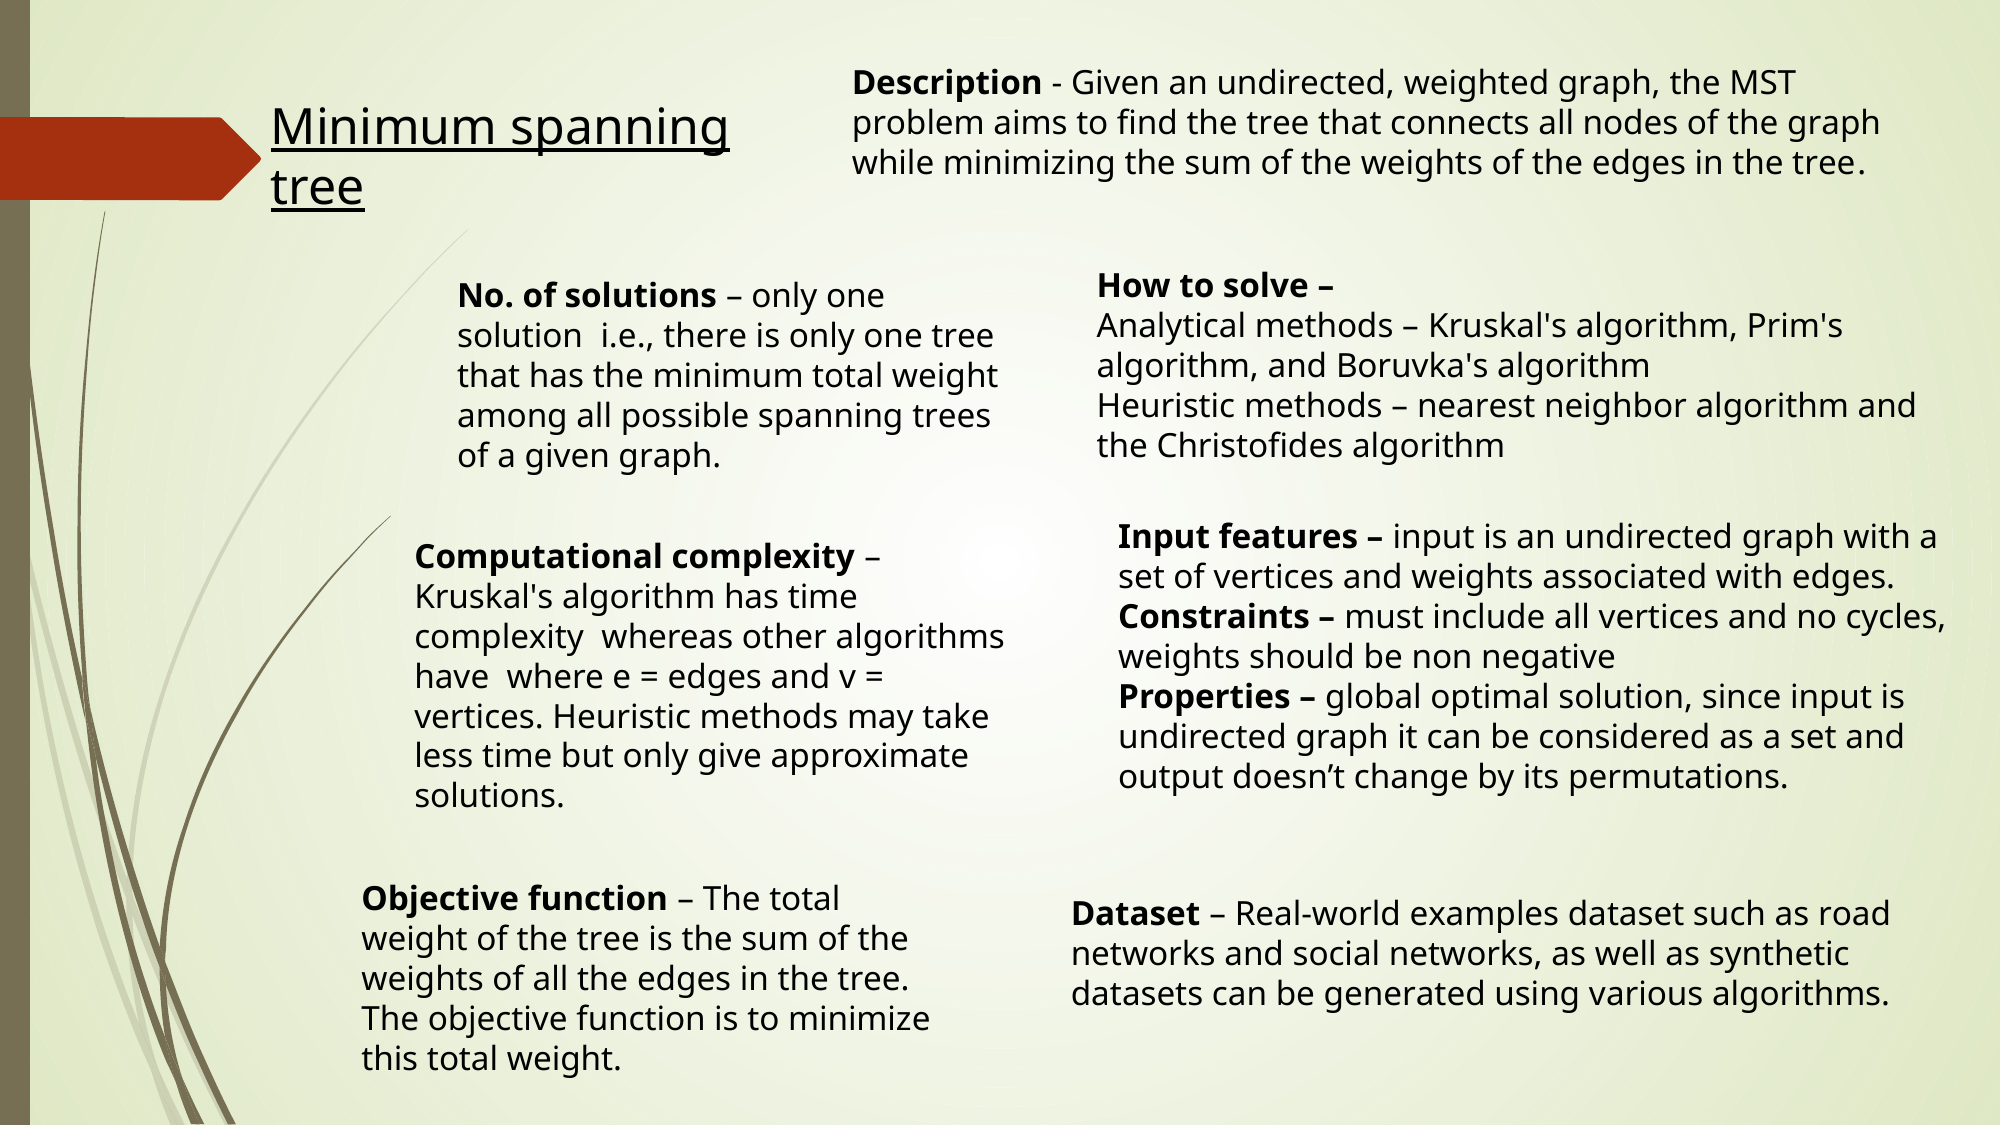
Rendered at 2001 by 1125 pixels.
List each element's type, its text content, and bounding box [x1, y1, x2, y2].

text_box Objective function – The total weight of the tree is the sum of the weights of all the edges in the tree. The objective function is to minimize this total weight. [346, 869, 958, 1087]
text_box Input features – input is an undirected graph with a set of vertices and weights associated with edges. Constraints – must include all vertices and no cycles, weights should be non negative Properties – global optimal solution, since input is undirected graph it can be considered as a set and output doesn’t change by its permutations. [1103, 507, 2000, 806]
text_box Computational complexity – Kruskal's algorithm has time complexity whereas other algorithms have where e = edges and v = vertices. Heuristic methods may take less time but only give approximate solutions. [399, 527, 1032, 826]
text_box Minimum spanning tree [255, 87, 836, 224]
text_box Dataset – Real-world examples dataset such as road networks and social networks, as well as synthetic datasets can be generated using various algorithms. [1055, 884, 2000, 1022]
text_box No. of solutions – only one solution i.e., there is only one tree that has the minimum total weight among all possible spanning trees of a given graph. [442, 267, 1032, 485]
text_box Description - Given an undirected, weighted graph, the MST problem aims to find the tree that connects all nodes of the graph while minimizing the sum of the weights of the edges in the tree. [836, 53, 1930, 231]
text_box How to solve – Analytical methods – Kruskal's algorithm, Prim's algorithm, and Boruvka's algorithm Heuristic methods – nearest neighbor algorithm and the Christofides algorithm [1081, 256, 1941, 474]
